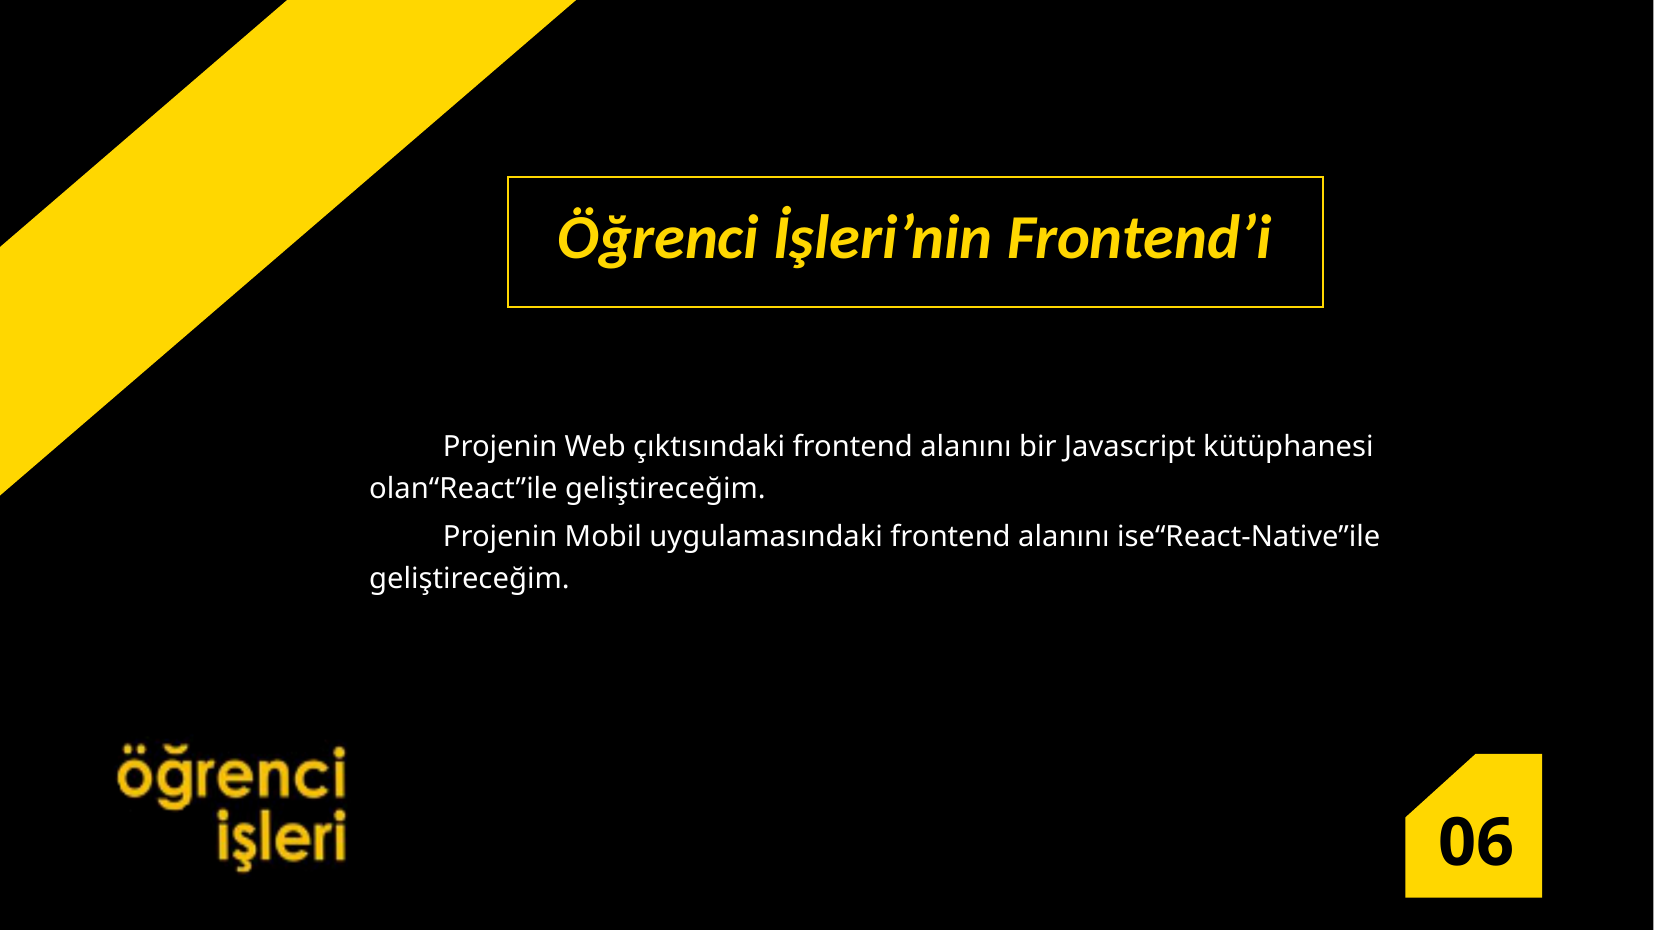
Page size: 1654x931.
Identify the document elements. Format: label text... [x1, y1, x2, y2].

text_box Projenin Web çıktısındaki frontend alanını bir Javascript kütüphanesi olan“React”ile geliştireceğim. Projenin Mobil uygulamasındaki frontend alanını ise“React-Native”ile geliştireceğim. [354, 413, 1477, 650]
text_box 06 [1423, 791, 1543, 887]
text_box [1405, 801, 1543, 898]
text_box [1434, 753, 1543, 791]
text_box [0, 0, 577, 496]
text_box Öğrenci İşleri’nin Frontend’i [496, 188, 1335, 279]
picture [70, 708, 420, 929]
